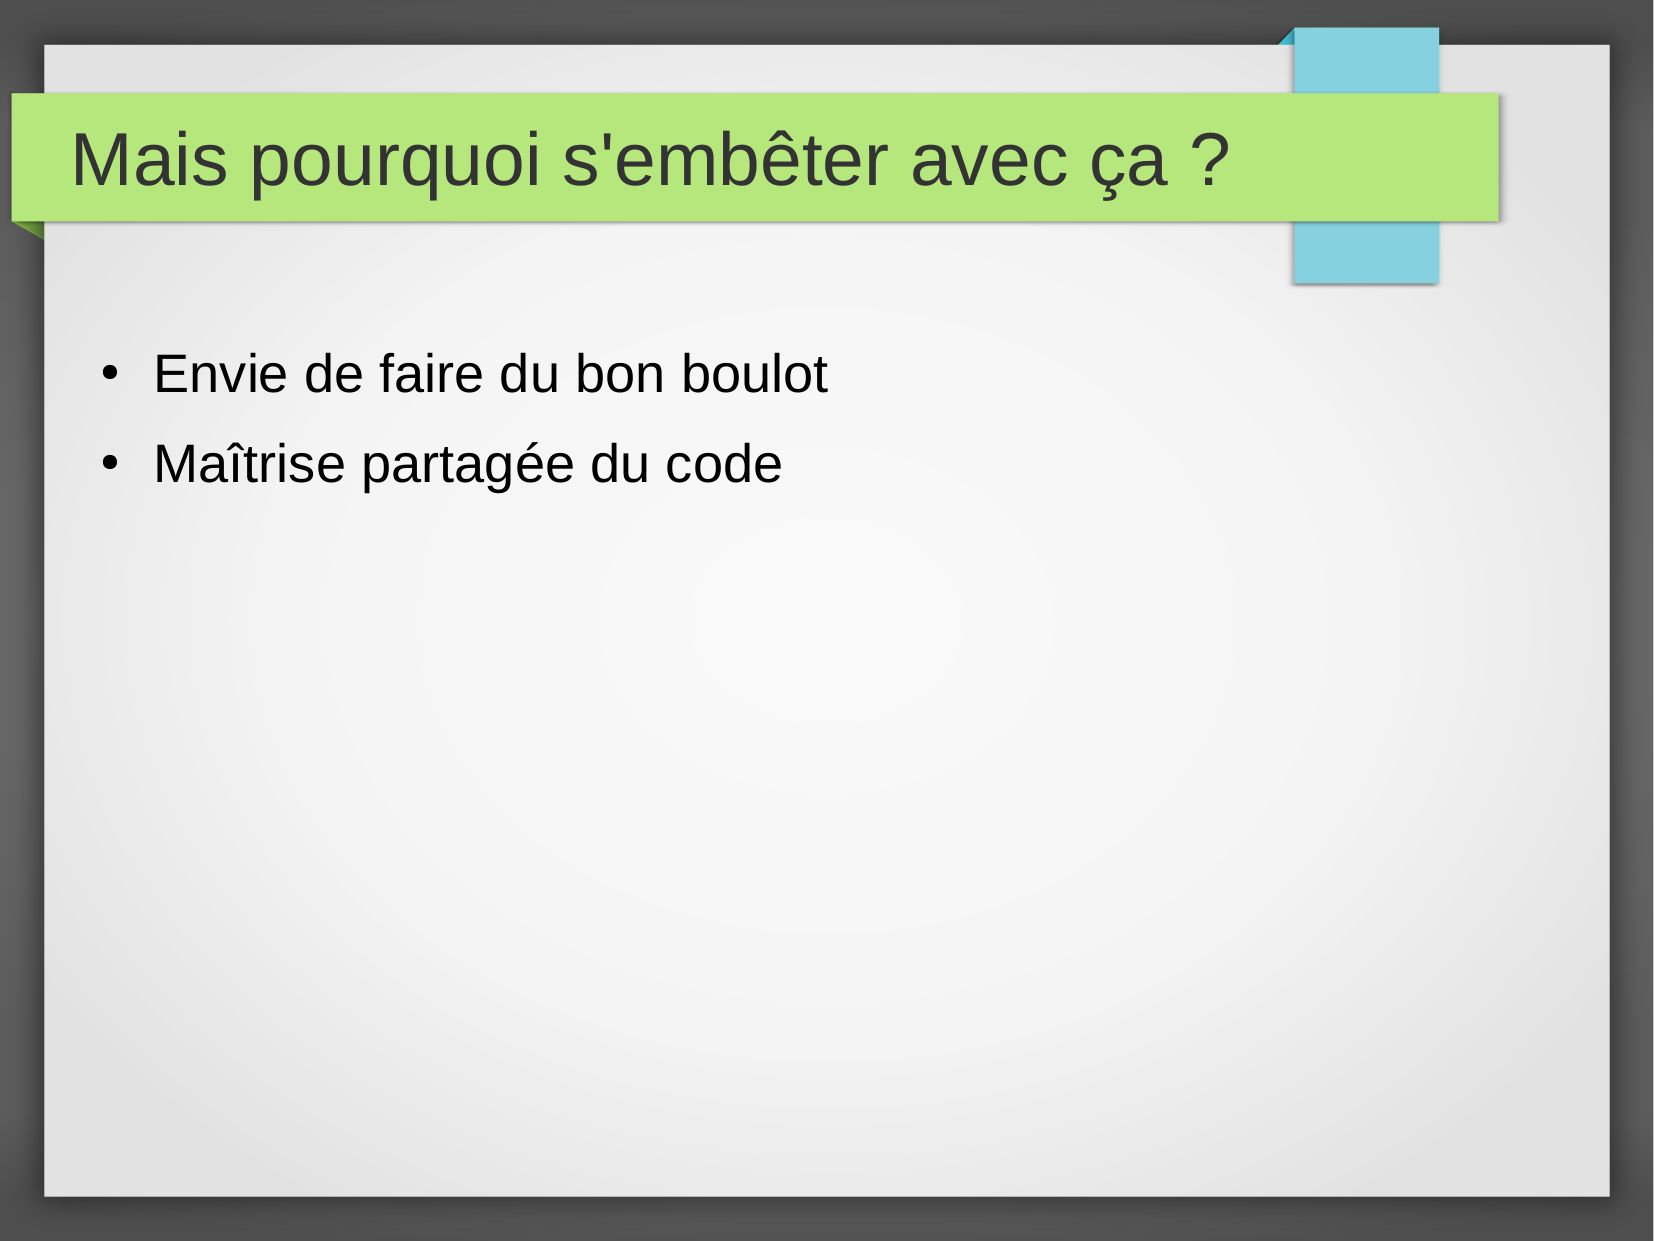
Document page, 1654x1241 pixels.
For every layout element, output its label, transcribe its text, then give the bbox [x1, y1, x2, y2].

title Mais pourquoi s'embêter avec ça ? [70, 106, 1335, 213]
list Envie de faire du bon boulot Maîtrise partagée du code [82, 343, 1538, 1063]
picture [0, 0, 1654, 1241]
